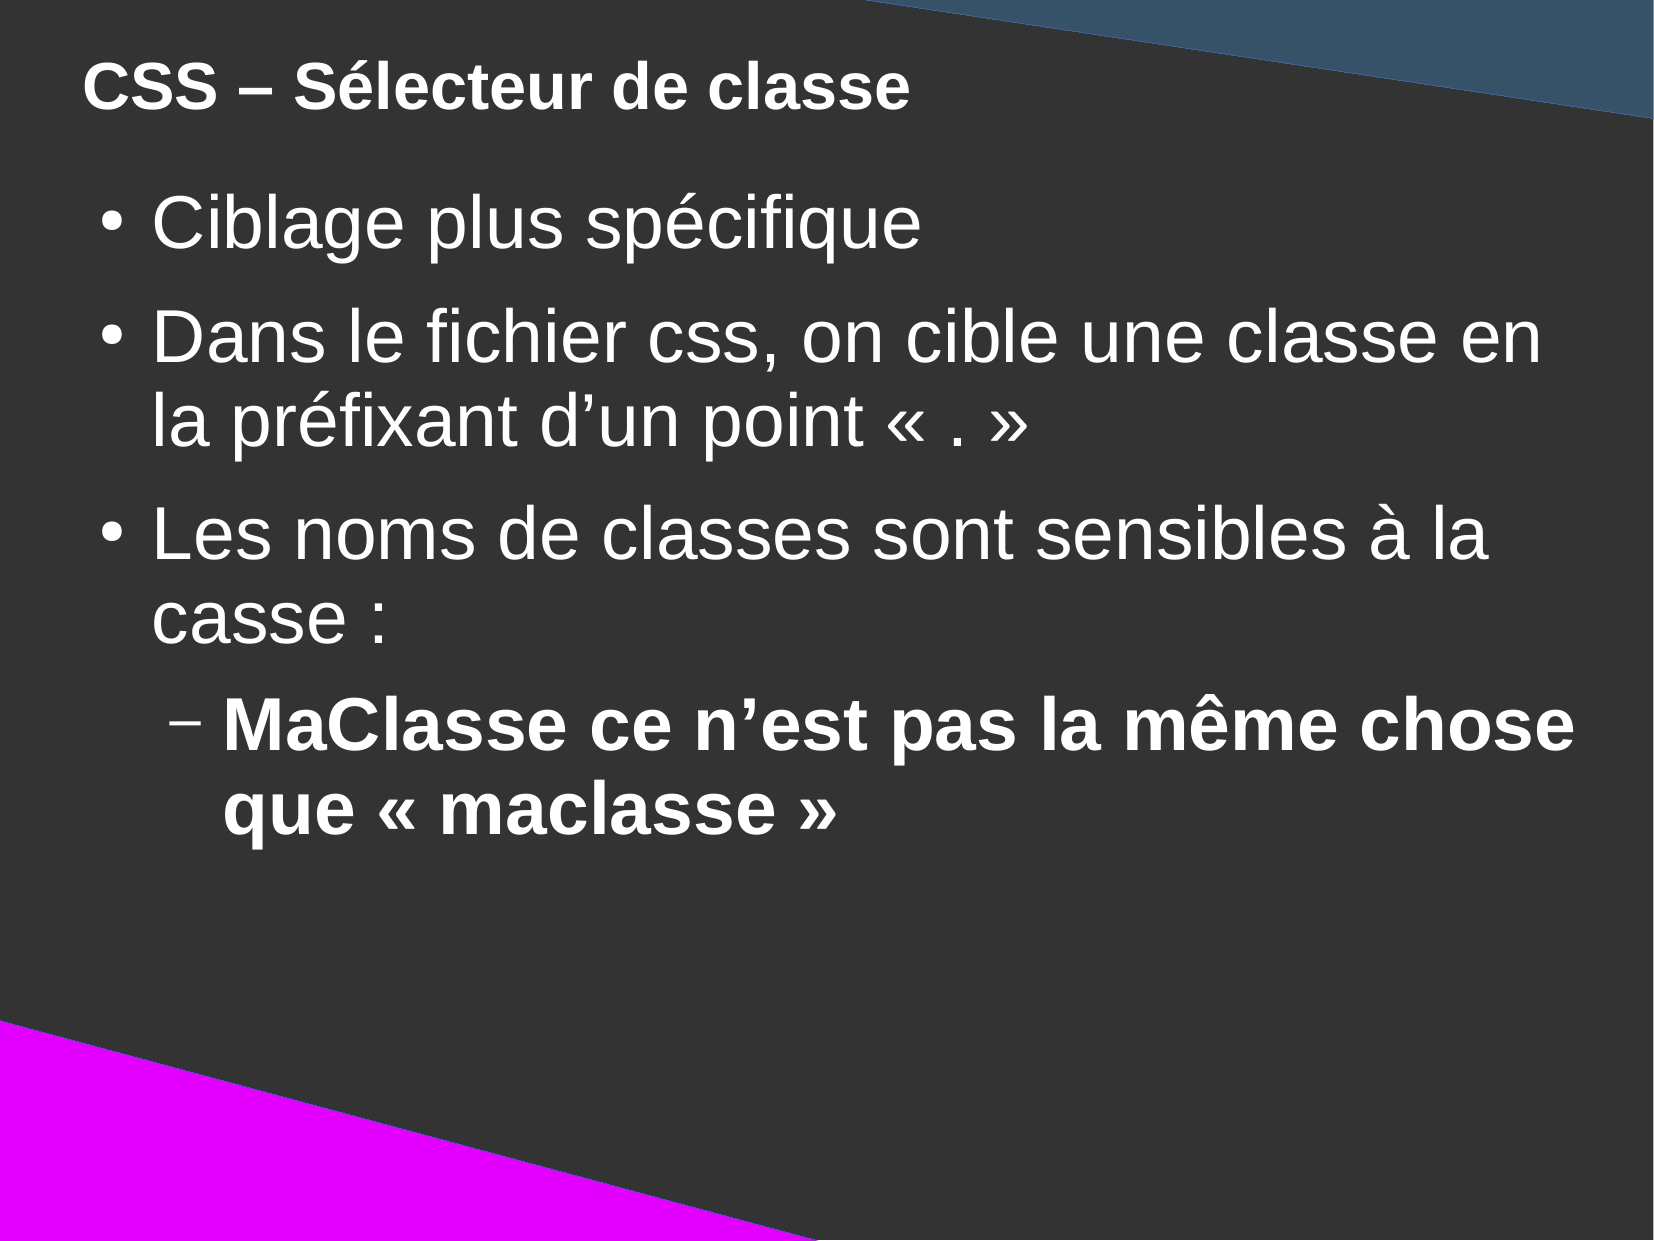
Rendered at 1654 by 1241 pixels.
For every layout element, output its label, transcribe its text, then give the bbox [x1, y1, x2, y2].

list Ciblage plus spécifique Dans le fichier css, on cible une classe en la préfixant d’un point « . » Les noms de classes sont sensibles à la casse : MaClasse ce n’est pas la même chose que « maclasse » [80, 180, 1605, 1080]
text_box [866, 0, 1654, 119]
text_box [0, 1020, 819, 1241]
title CSS – Sélecteur de classe [82, 49, 1571, 152]
